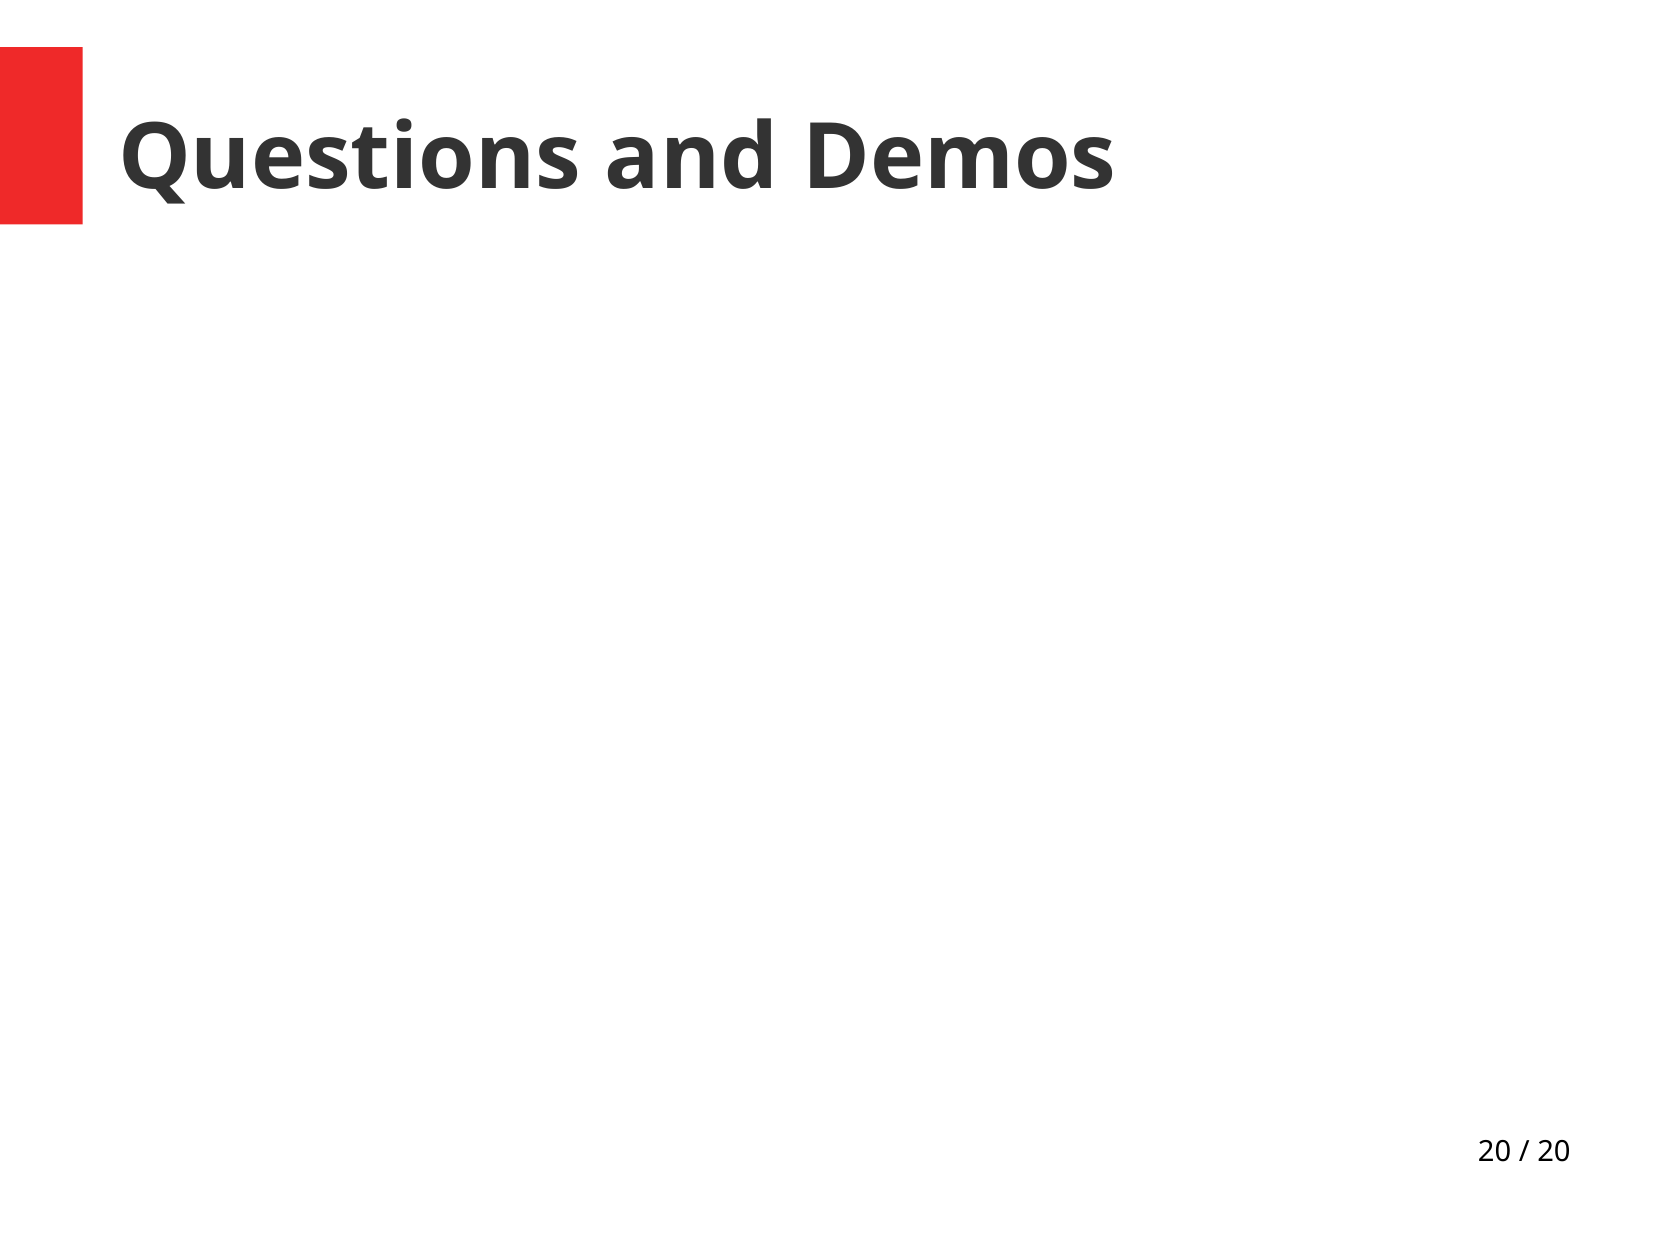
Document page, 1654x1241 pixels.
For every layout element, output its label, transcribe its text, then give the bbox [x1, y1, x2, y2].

title Questions and Demos [118, 49, 1571, 257]
